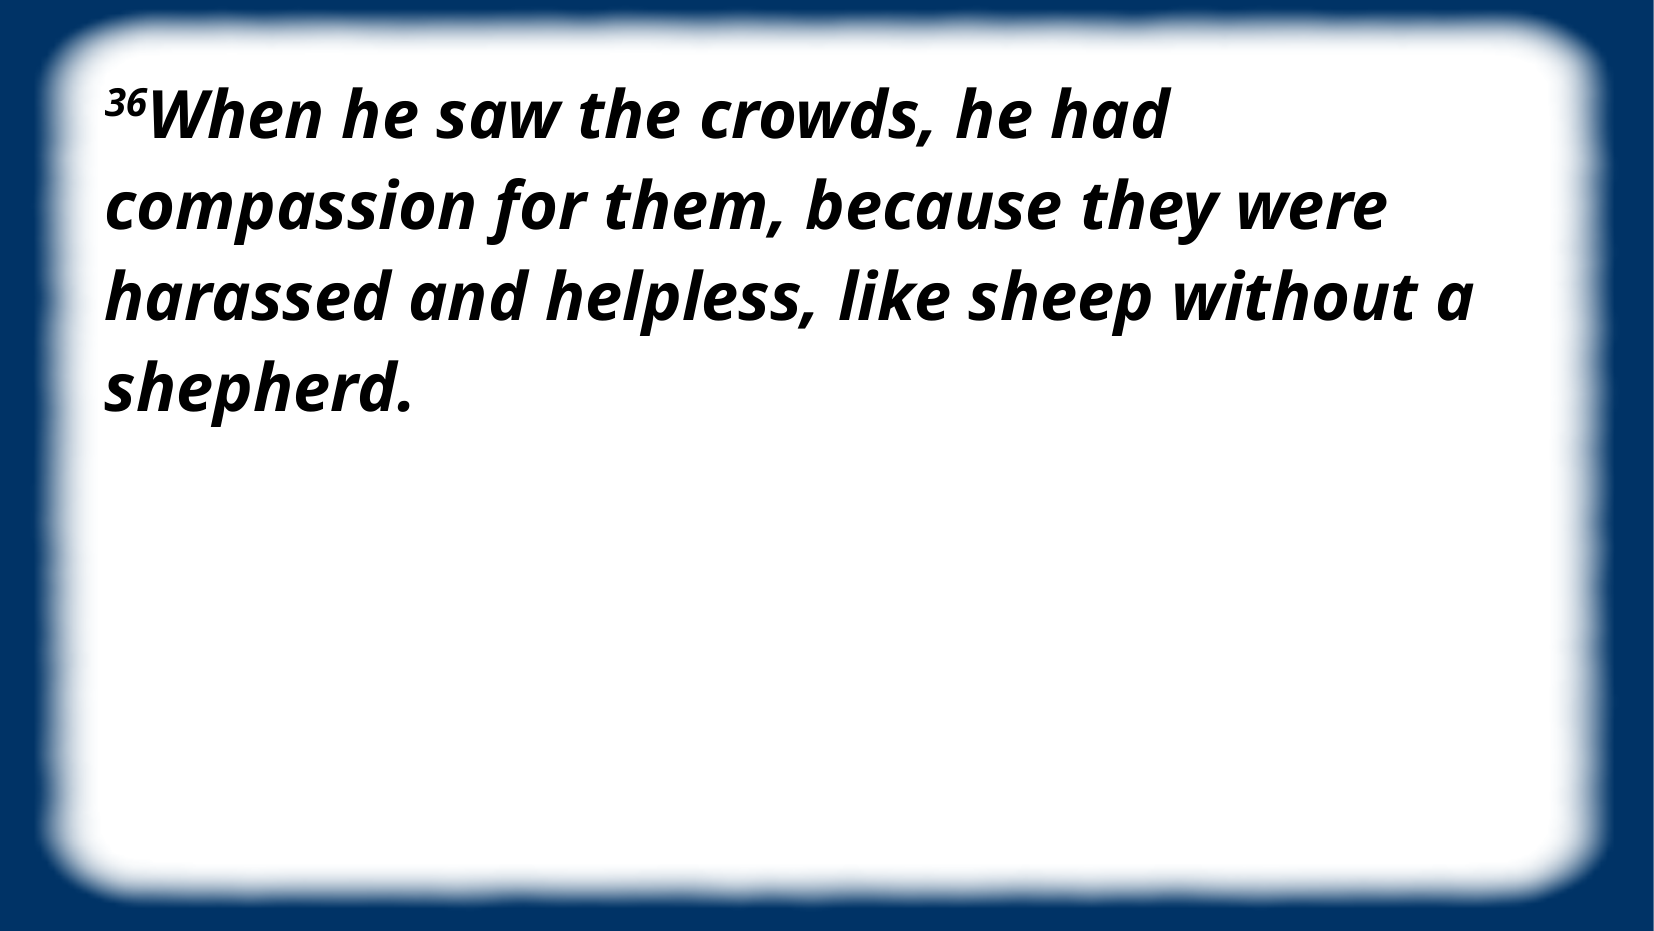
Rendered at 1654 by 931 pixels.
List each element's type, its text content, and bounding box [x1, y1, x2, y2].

text_box 36When he saw the crowds, he had compassion for them, because they were harassed and helpless, like sheep without a shepherd. [90, 60, 1546, 342]
picture [0, 0, 1654, 931]
